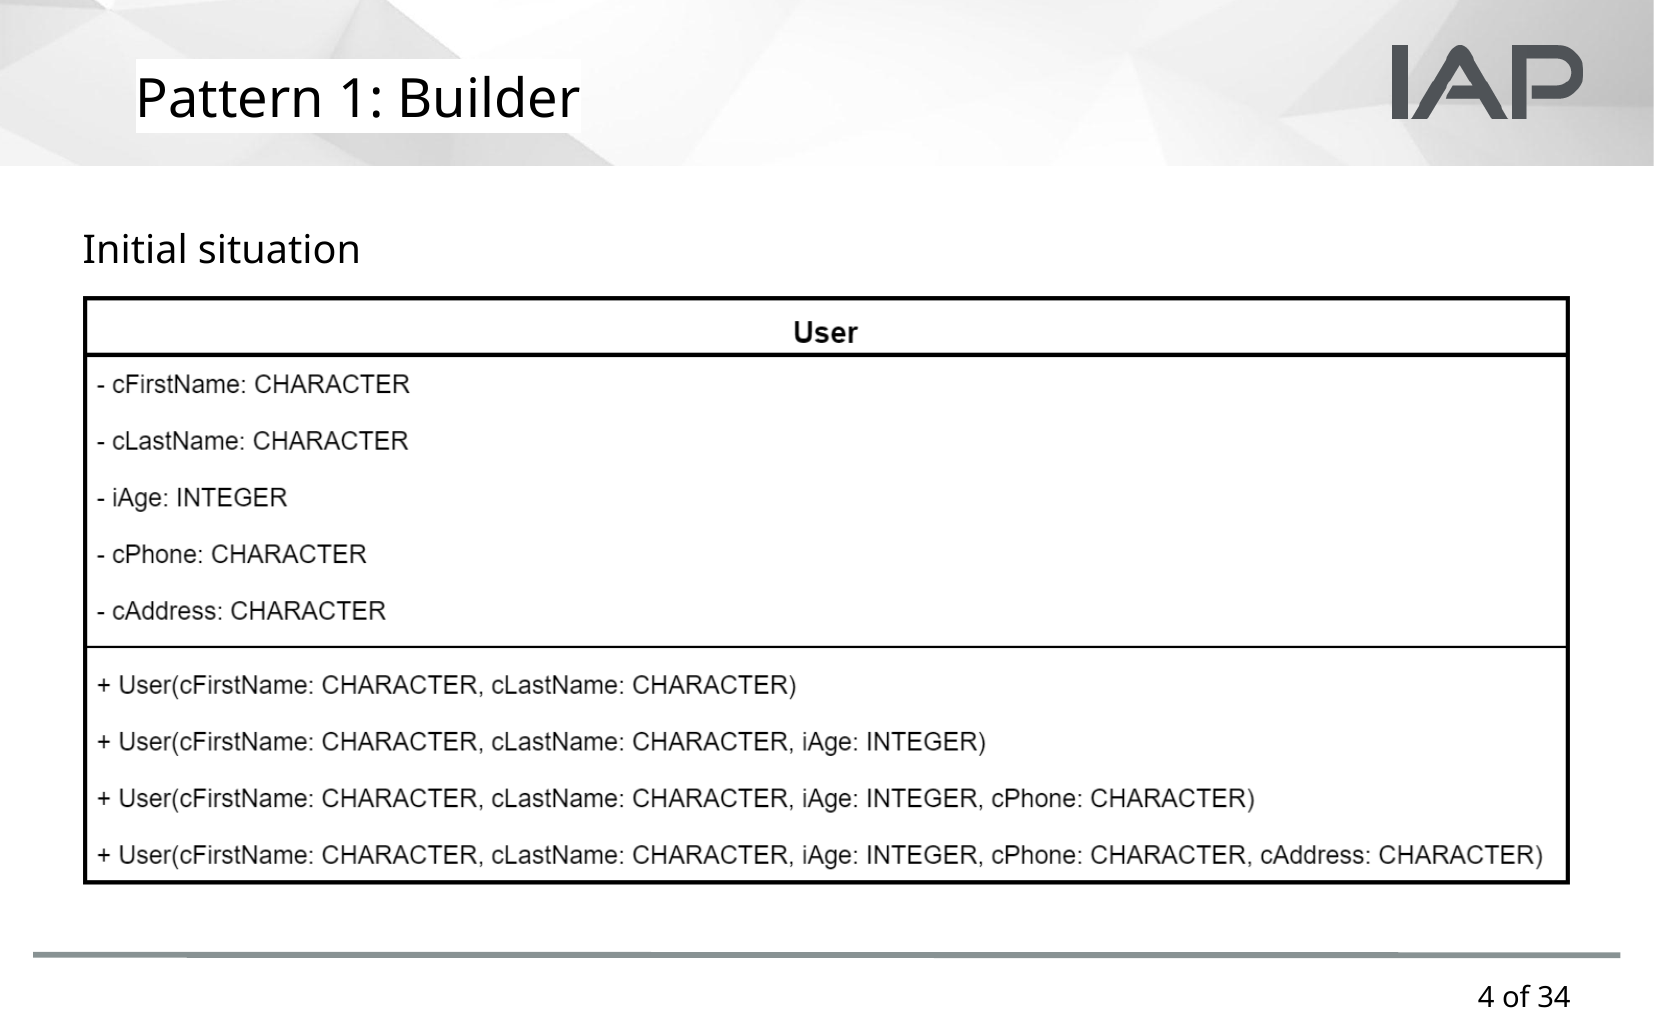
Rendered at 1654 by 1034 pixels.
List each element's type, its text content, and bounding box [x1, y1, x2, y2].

picture [0, 0, 1654, 166]
title Pattern 1: Builder [135, 41, 1264, 152]
list Initial situation [82, 221, 1571, 295]
picture [82, 295, 1571, 890]
